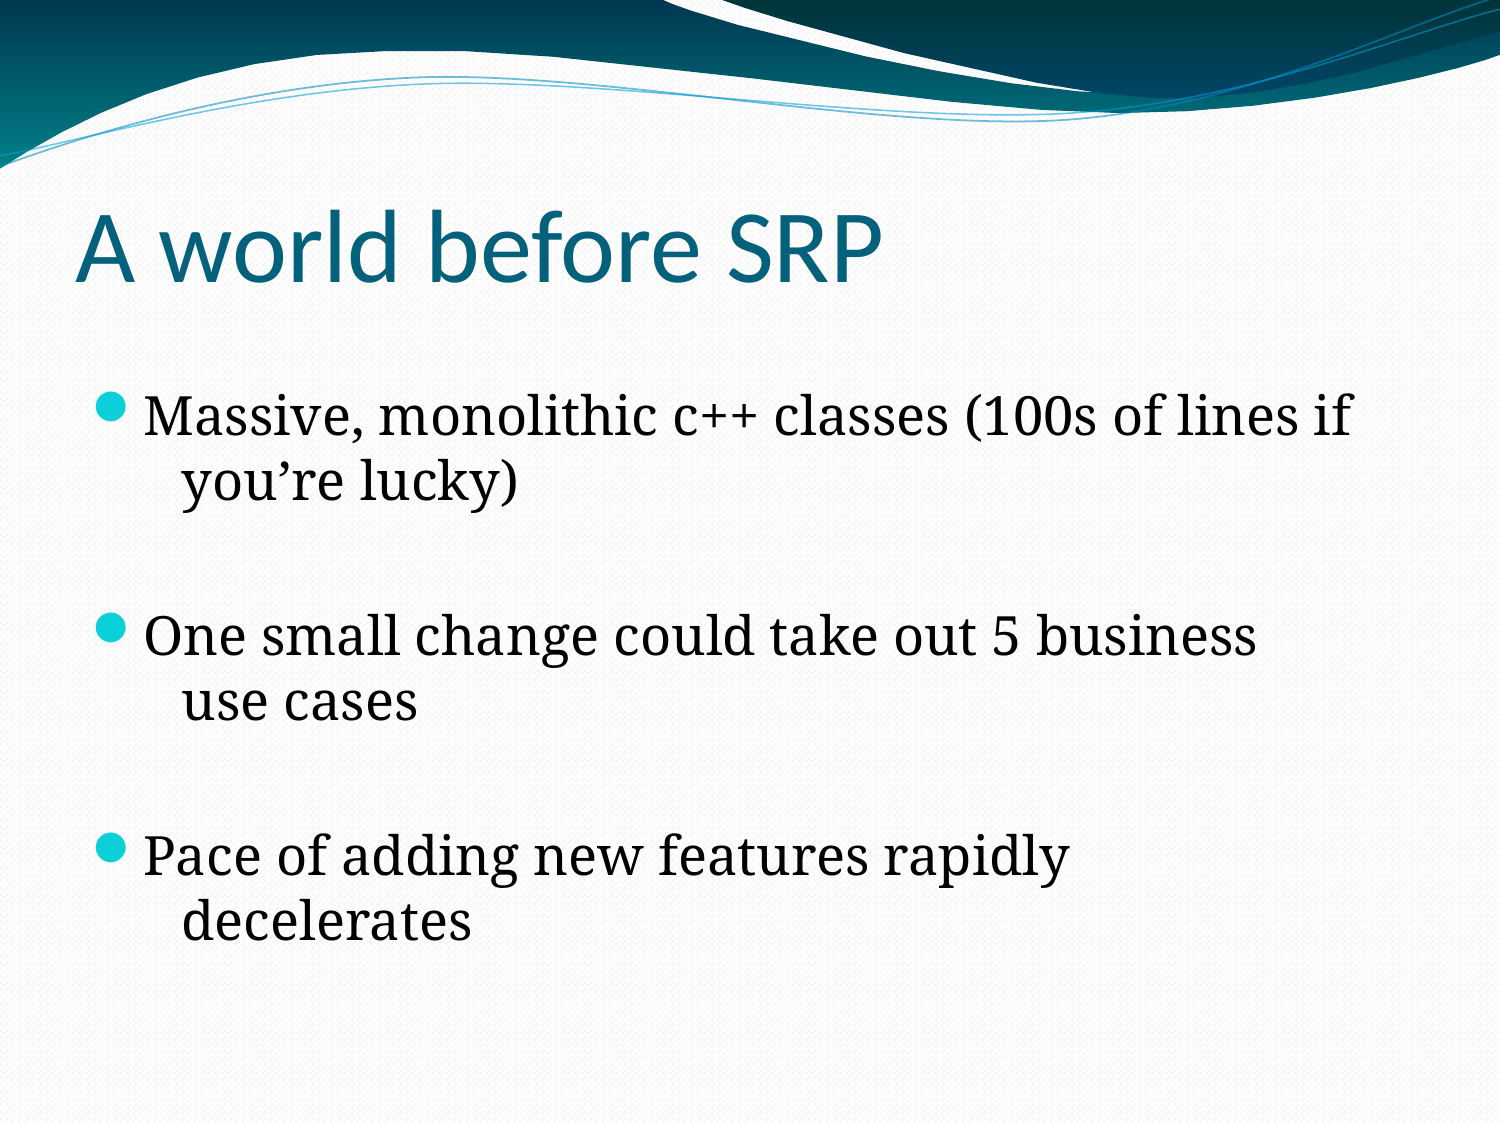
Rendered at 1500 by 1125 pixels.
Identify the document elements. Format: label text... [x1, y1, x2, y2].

list Massive, monolithic c++ classes (100s of lines if you’re lucky) One small change could take out 5 business use cases Pace of adding new features rapidly decelerates [76, 373, 1377, 1094]
title A world before SRP [75, 115, 1426, 304]
